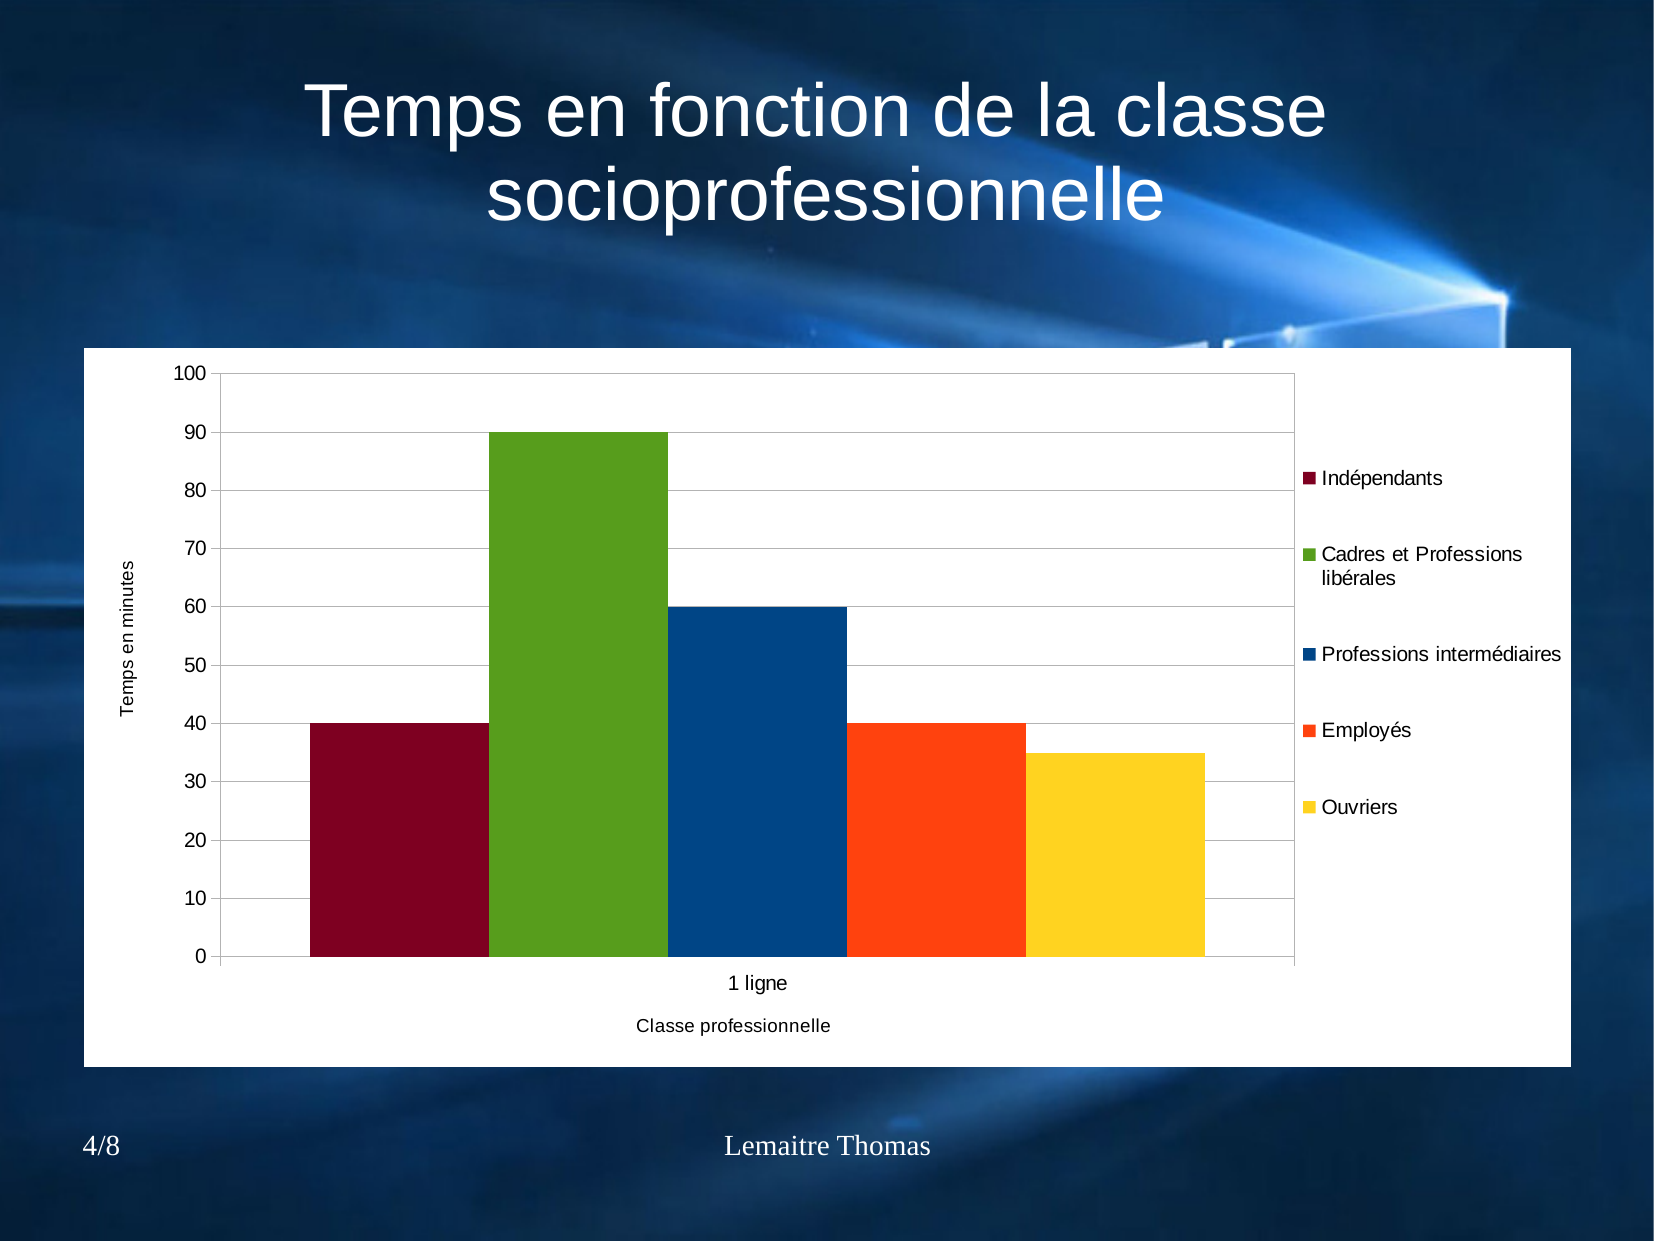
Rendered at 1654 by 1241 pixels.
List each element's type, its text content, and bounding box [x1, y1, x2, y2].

title Temps en fonction de la classe socioprofessionnelle [82, 49, 1571, 257]
chart [83, 347, 1572, 1068]
picture [0, 0, 1654, 1241]
